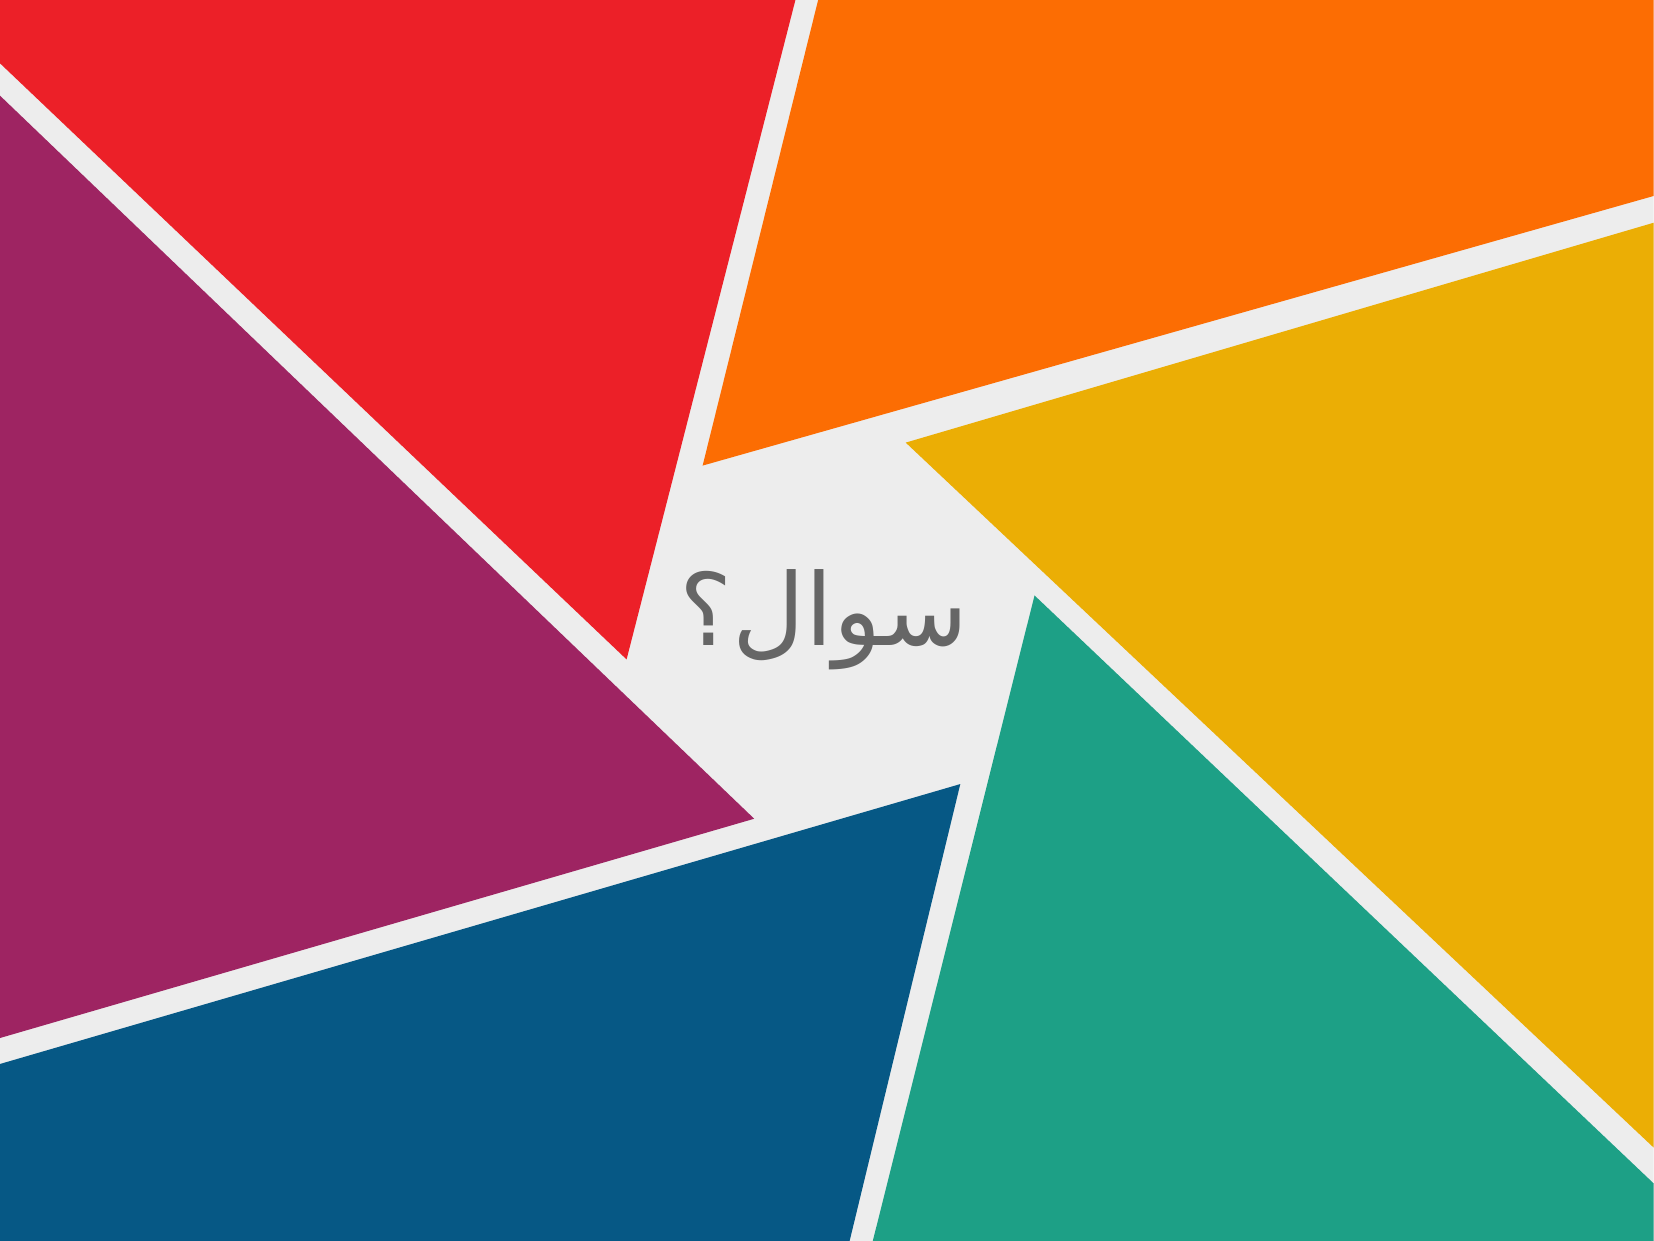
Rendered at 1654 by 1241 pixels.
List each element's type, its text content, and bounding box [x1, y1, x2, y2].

subtitle سوال؟ [614, 418, 1035, 824]
